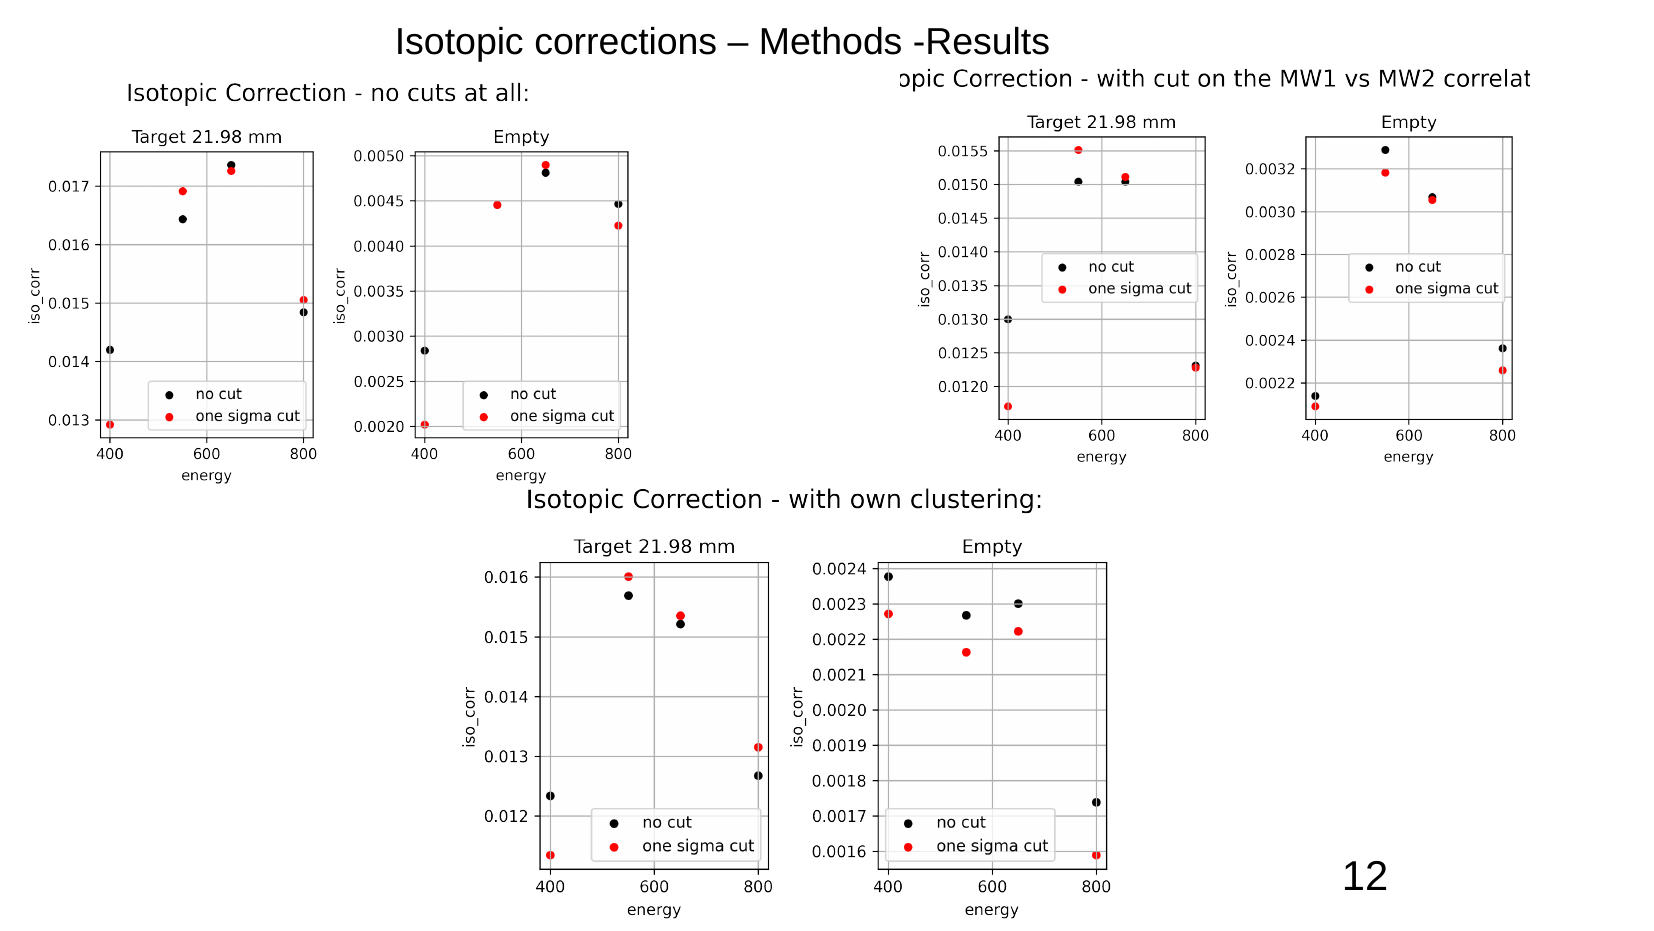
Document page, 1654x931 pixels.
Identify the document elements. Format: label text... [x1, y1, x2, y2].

picture [10, 60, 1530, 931]
text_box Isotopic corrections – Methods -Results [380, 13, 1401, 71]
